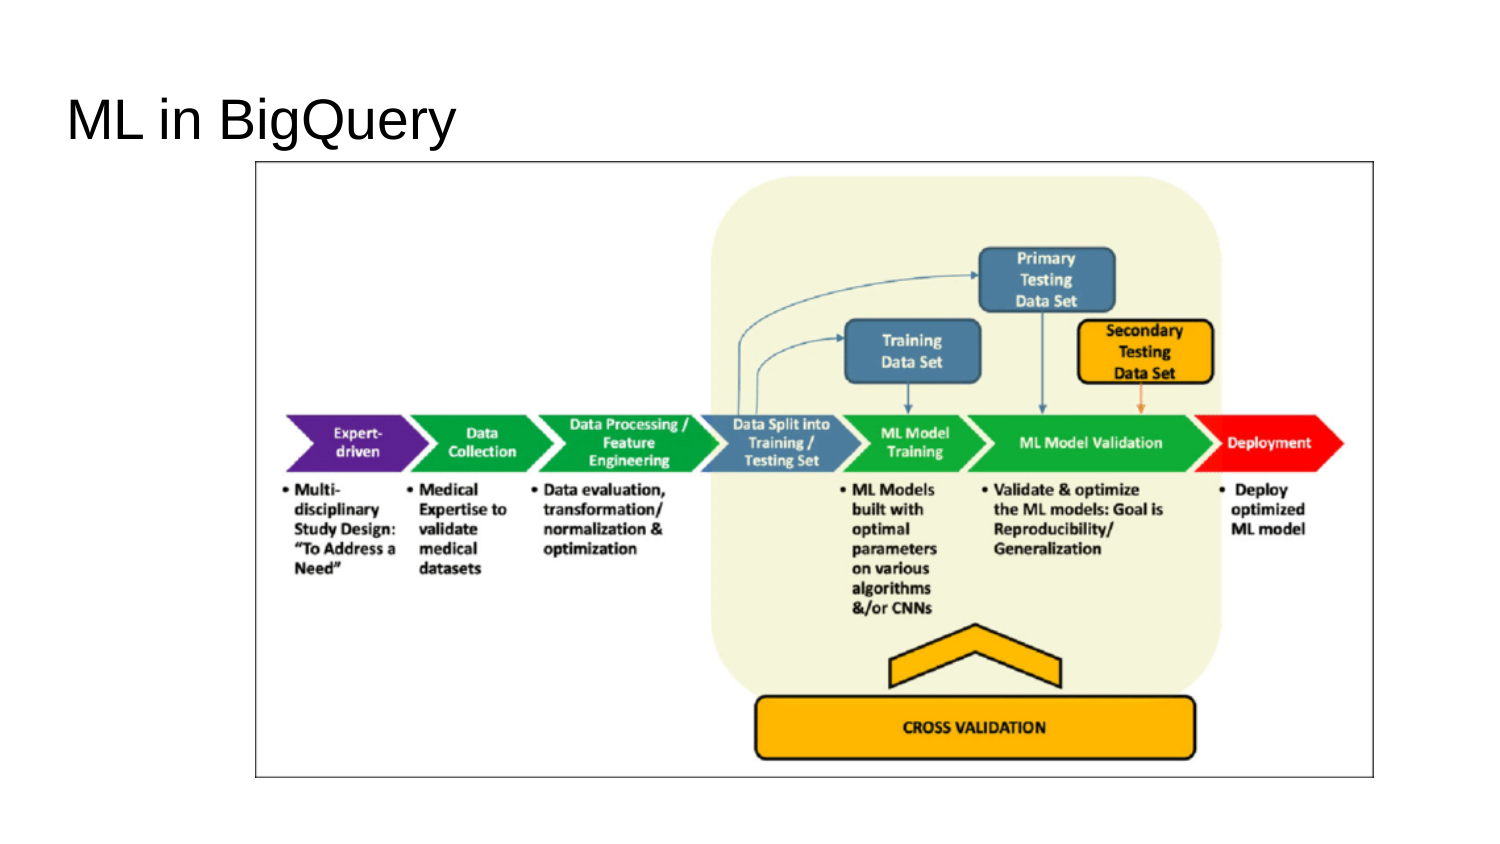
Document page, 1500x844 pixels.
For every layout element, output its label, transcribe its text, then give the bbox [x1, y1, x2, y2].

title ML in BigQuery [51, 72, 1449, 167]
picture [255, 161, 1374, 778]
